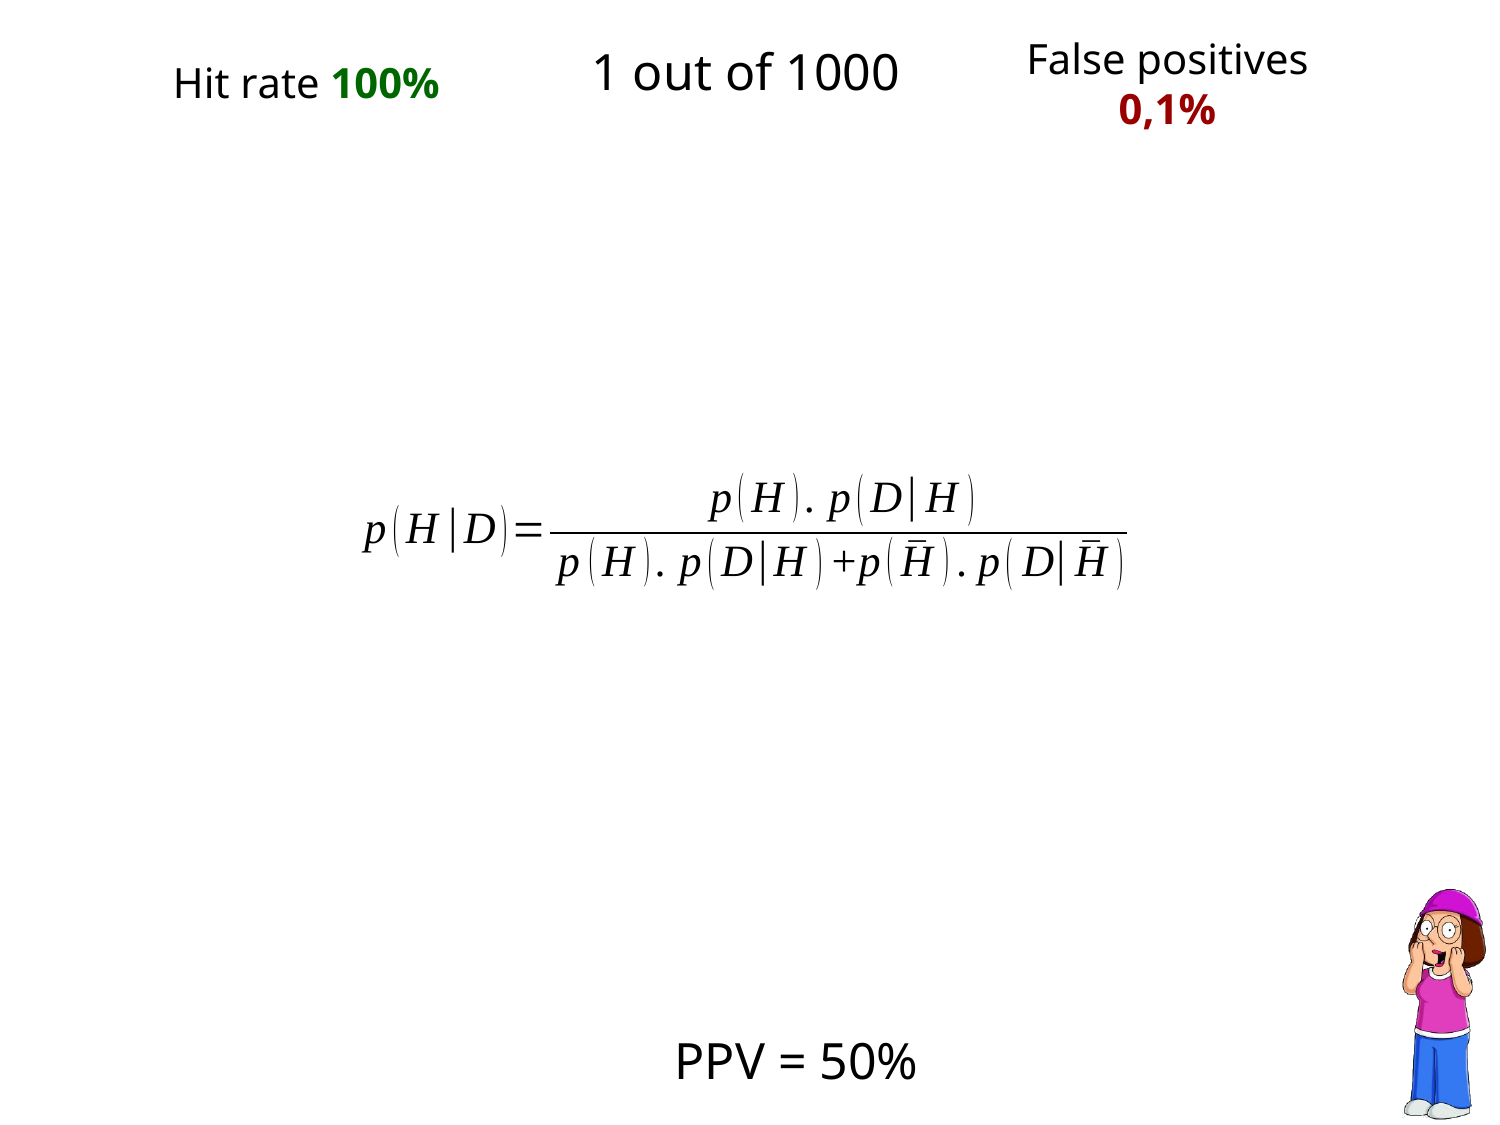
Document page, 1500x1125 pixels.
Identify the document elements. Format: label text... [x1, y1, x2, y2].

chart [345, 470, 1149, 646]
text_box Hit rate 100% [109, 0, 504, 184]
text_box 1 out of 1000 [504, 19, 984, 122]
picture [1380, 885, 1500, 1123]
text_box PPV = 50% [665, 999, 928, 1120]
text_box False positives 0,1% [984, 0, 1351, 188]
